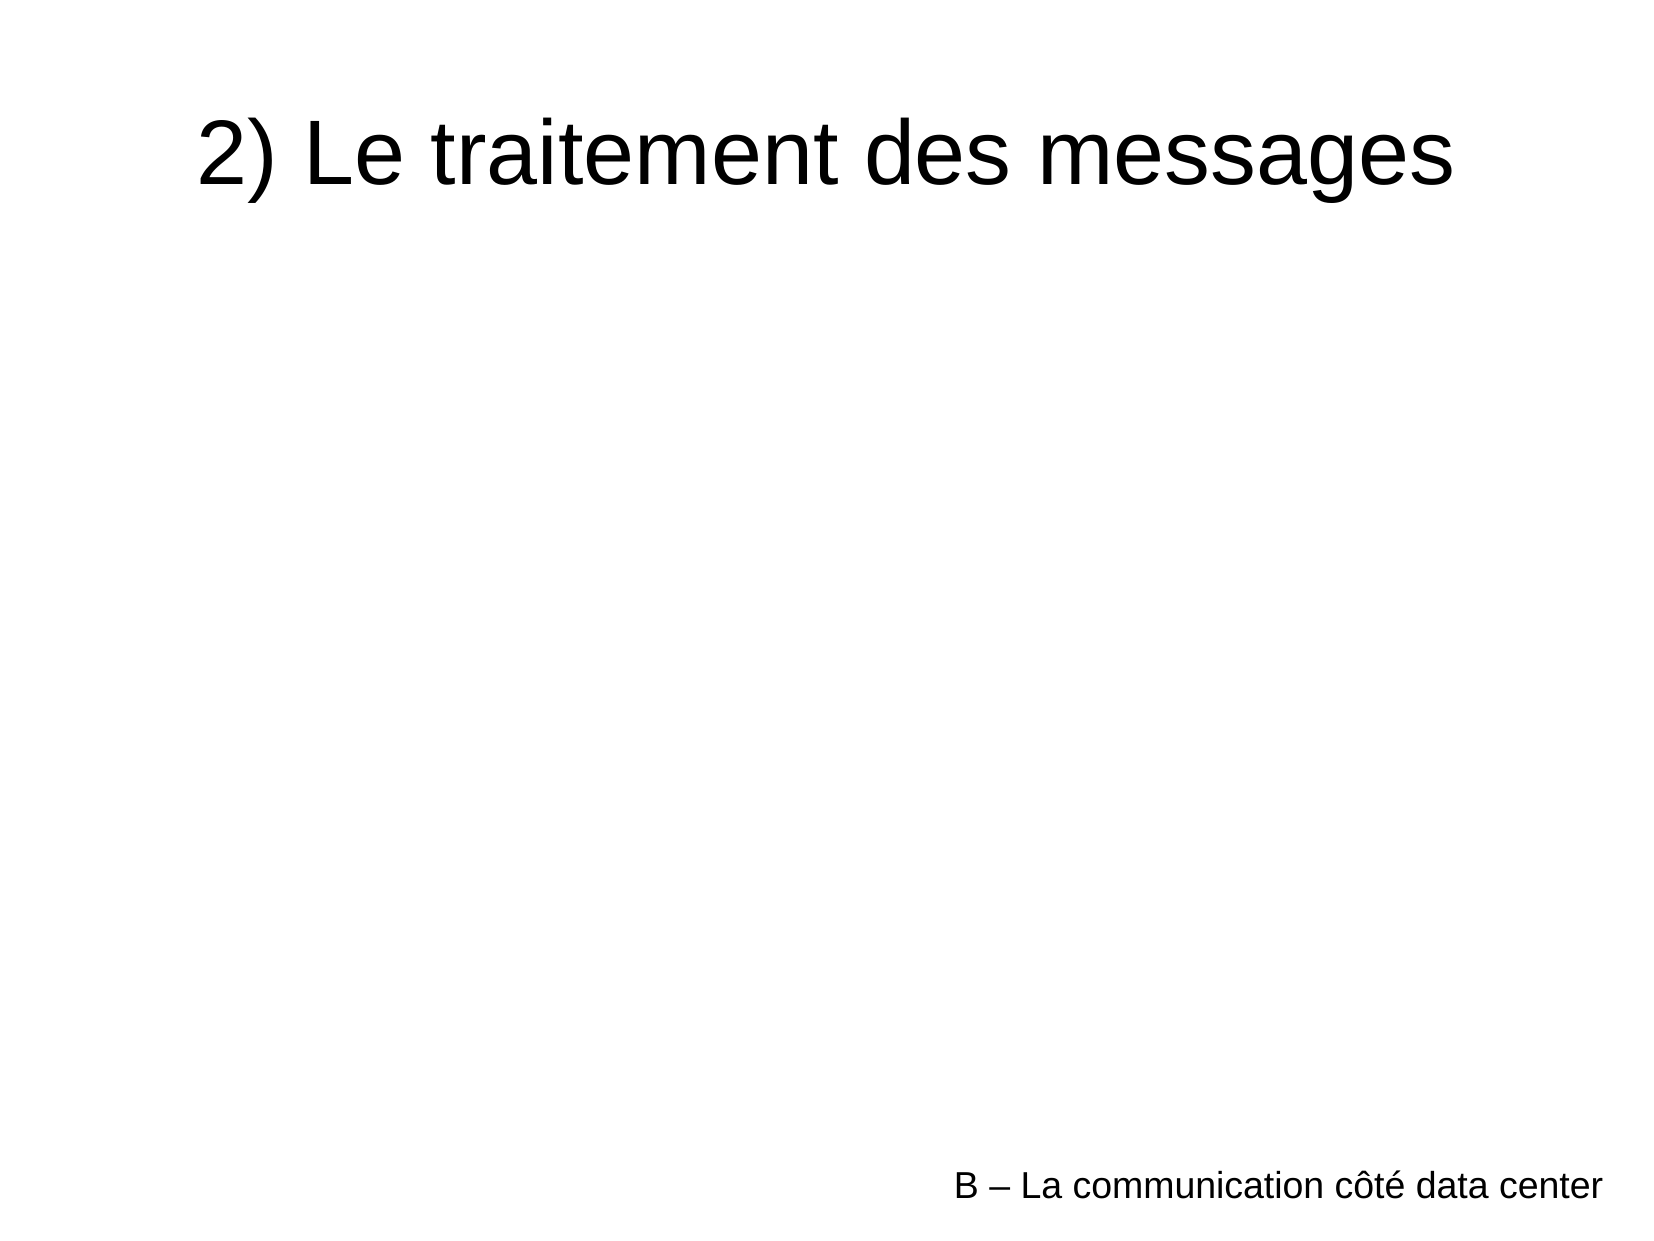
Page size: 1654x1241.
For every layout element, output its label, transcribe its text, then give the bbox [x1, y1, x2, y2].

title 2) Le traitement des messages [82, 49, 1571, 257]
text_box B – La communication côté data center [939, 1157, 1619, 1215]
